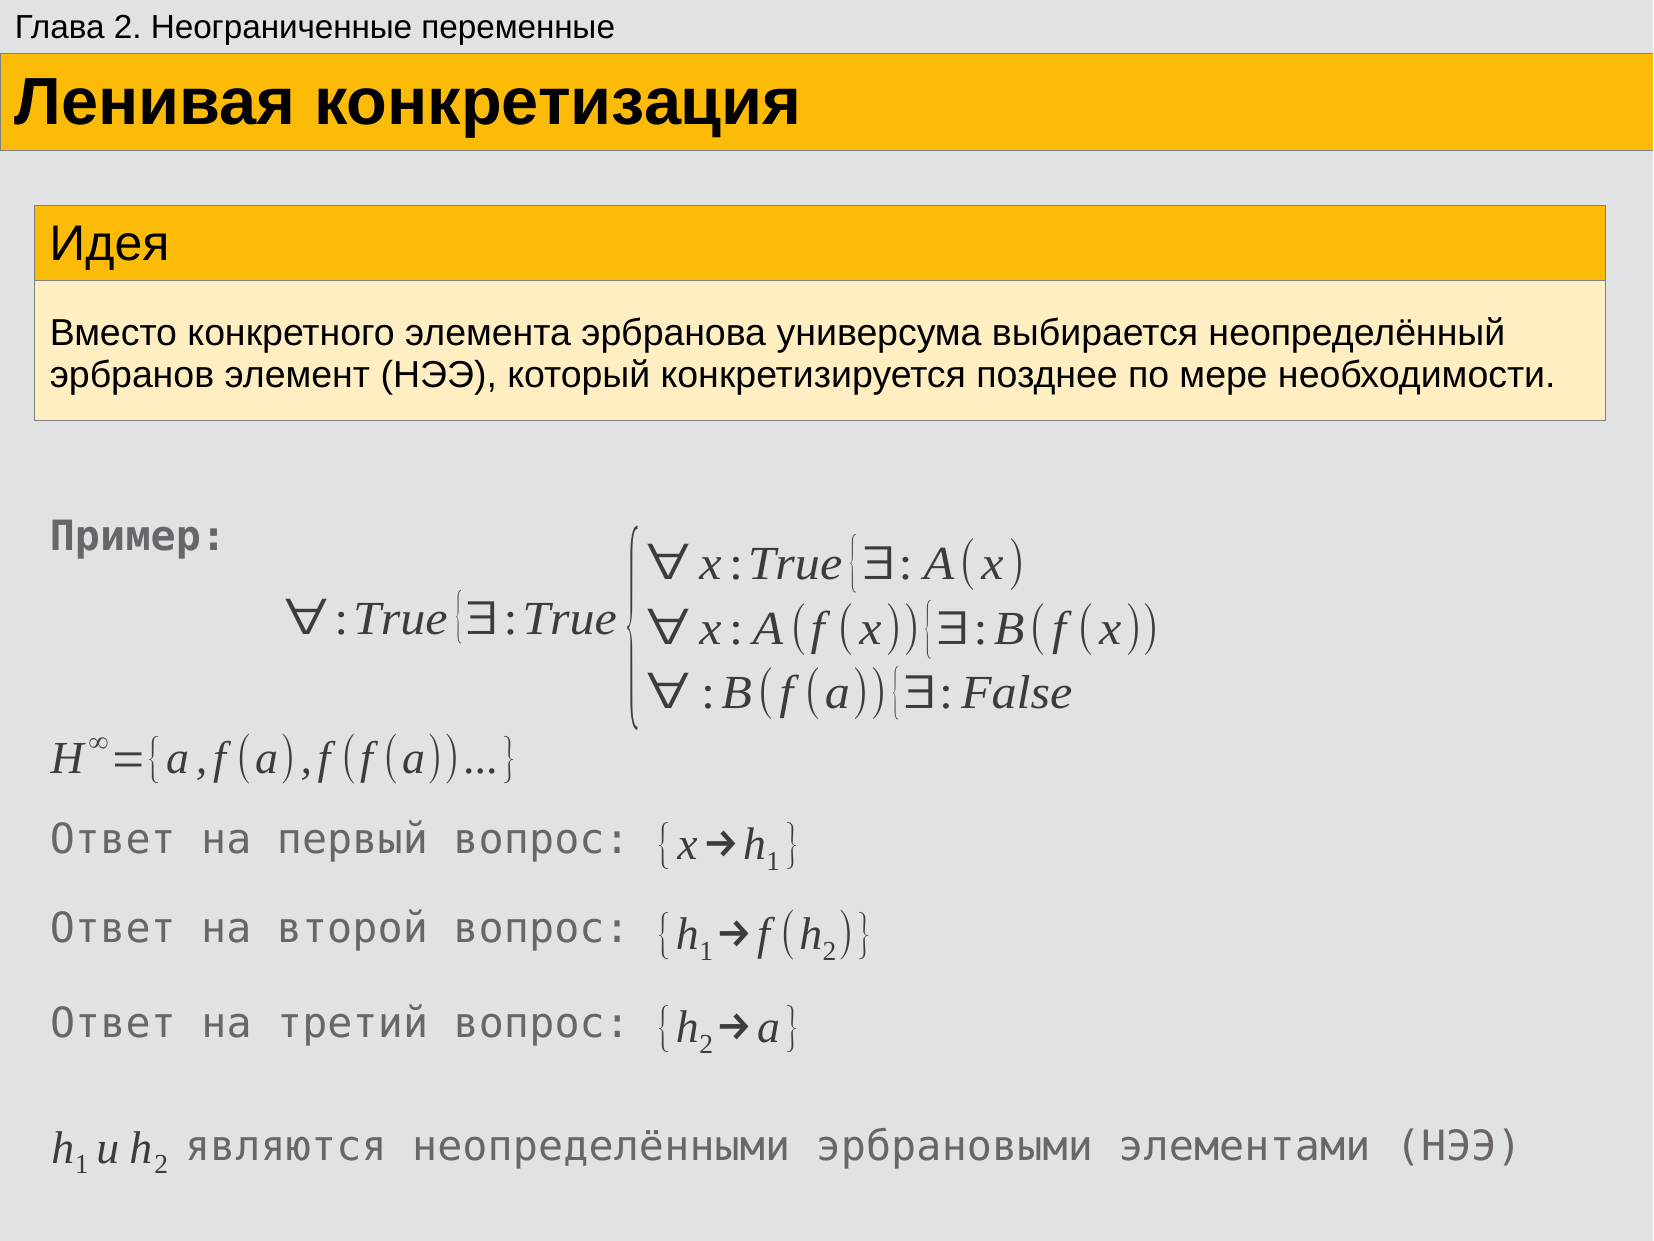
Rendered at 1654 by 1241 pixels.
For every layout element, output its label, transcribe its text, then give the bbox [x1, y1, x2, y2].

text_box Ответ на третий вопрос: [35, 991, 751, 1055]
text_box являются неопределёнными эрбрановыми элементами (НЭЭ) [170, 1114, 1621, 1178]
text_box Вместо конкретного элемента эрбранова универсума выбирается неопределённый эрбранов элемент (НЭЭ), который конкретизируется позднее по мере необходимости. [35, 303, 1591, 414]
chart [650, 818, 809, 876]
text_box Ответ на первый вопрос: [35, 807, 751, 872]
text_box Ленивая конкретизация [0, 53, 1653, 151]
chart [41, 523, 1171, 787]
text_box Пример: [35, 504, 1546, 568]
chart [650, 1001, 809, 1060]
text_box Ответ на второй вопрос: [35, 896, 751, 960]
text_box Глава 2. Неограниченные переменные [0, 1, 528, 58]
chart [45, 1122, 174, 1180]
text_box [34, 281, 1606, 421]
text_box Идея [34, 205, 1606, 281]
chart [650, 907, 881, 966]
